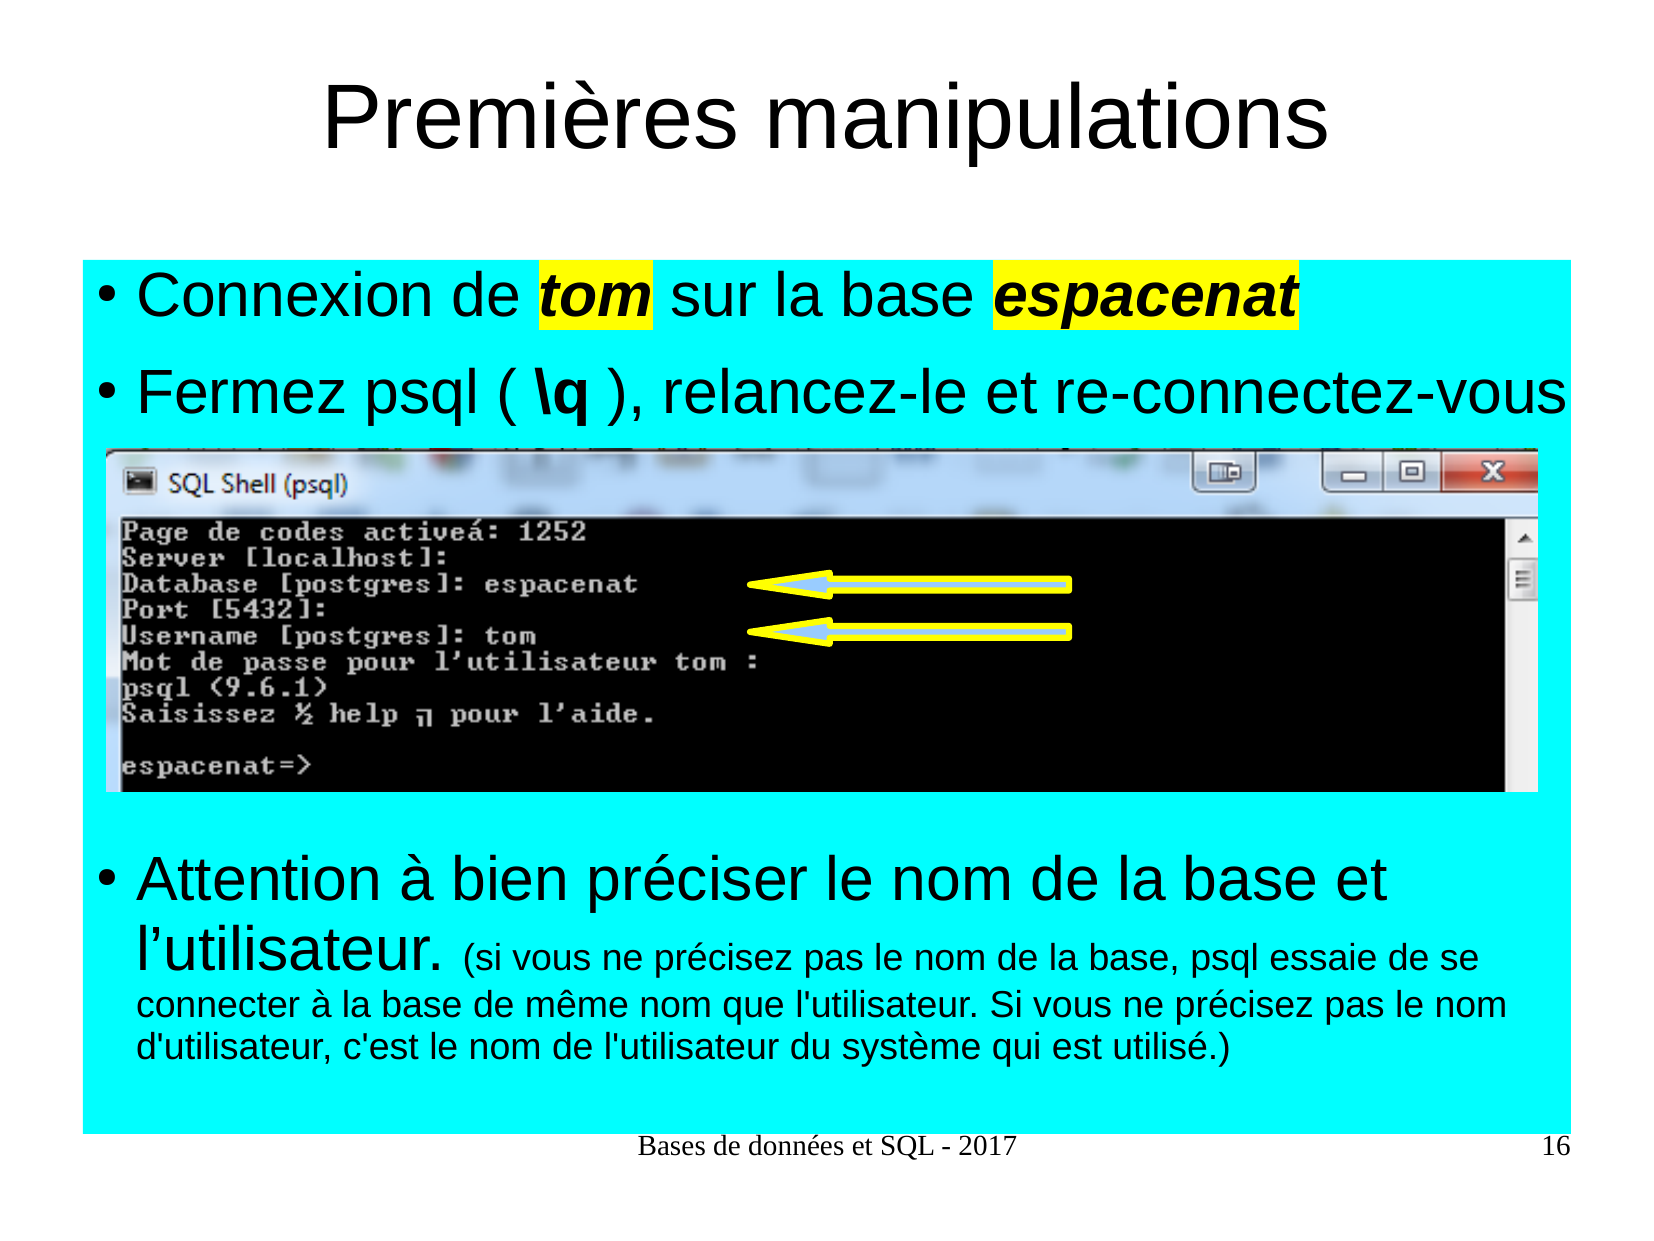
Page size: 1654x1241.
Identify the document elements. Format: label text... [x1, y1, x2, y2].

list Connexion de tom sur la base espacenat Fermez psql ( \q ), relancez-le et re-connectez-vous Attention à bien préciser le nom de la base et l’utilisateur. (si vous ne précisez pas le nom de la base, psql essaie de se connecter à la base de même nom que l'utilisateur. Si vous ne précisez pas le nom d'utilisateur, c'est le nom de l'utilisateur du système qui est utilisé.) [82, 259, 1571, 1134]
title Premières manipulations [82, 56, 1571, 178]
picture [106, 448, 1538, 792]
text_box [750, 620, 1069, 644]
text_box [750, 572, 1069, 597]
